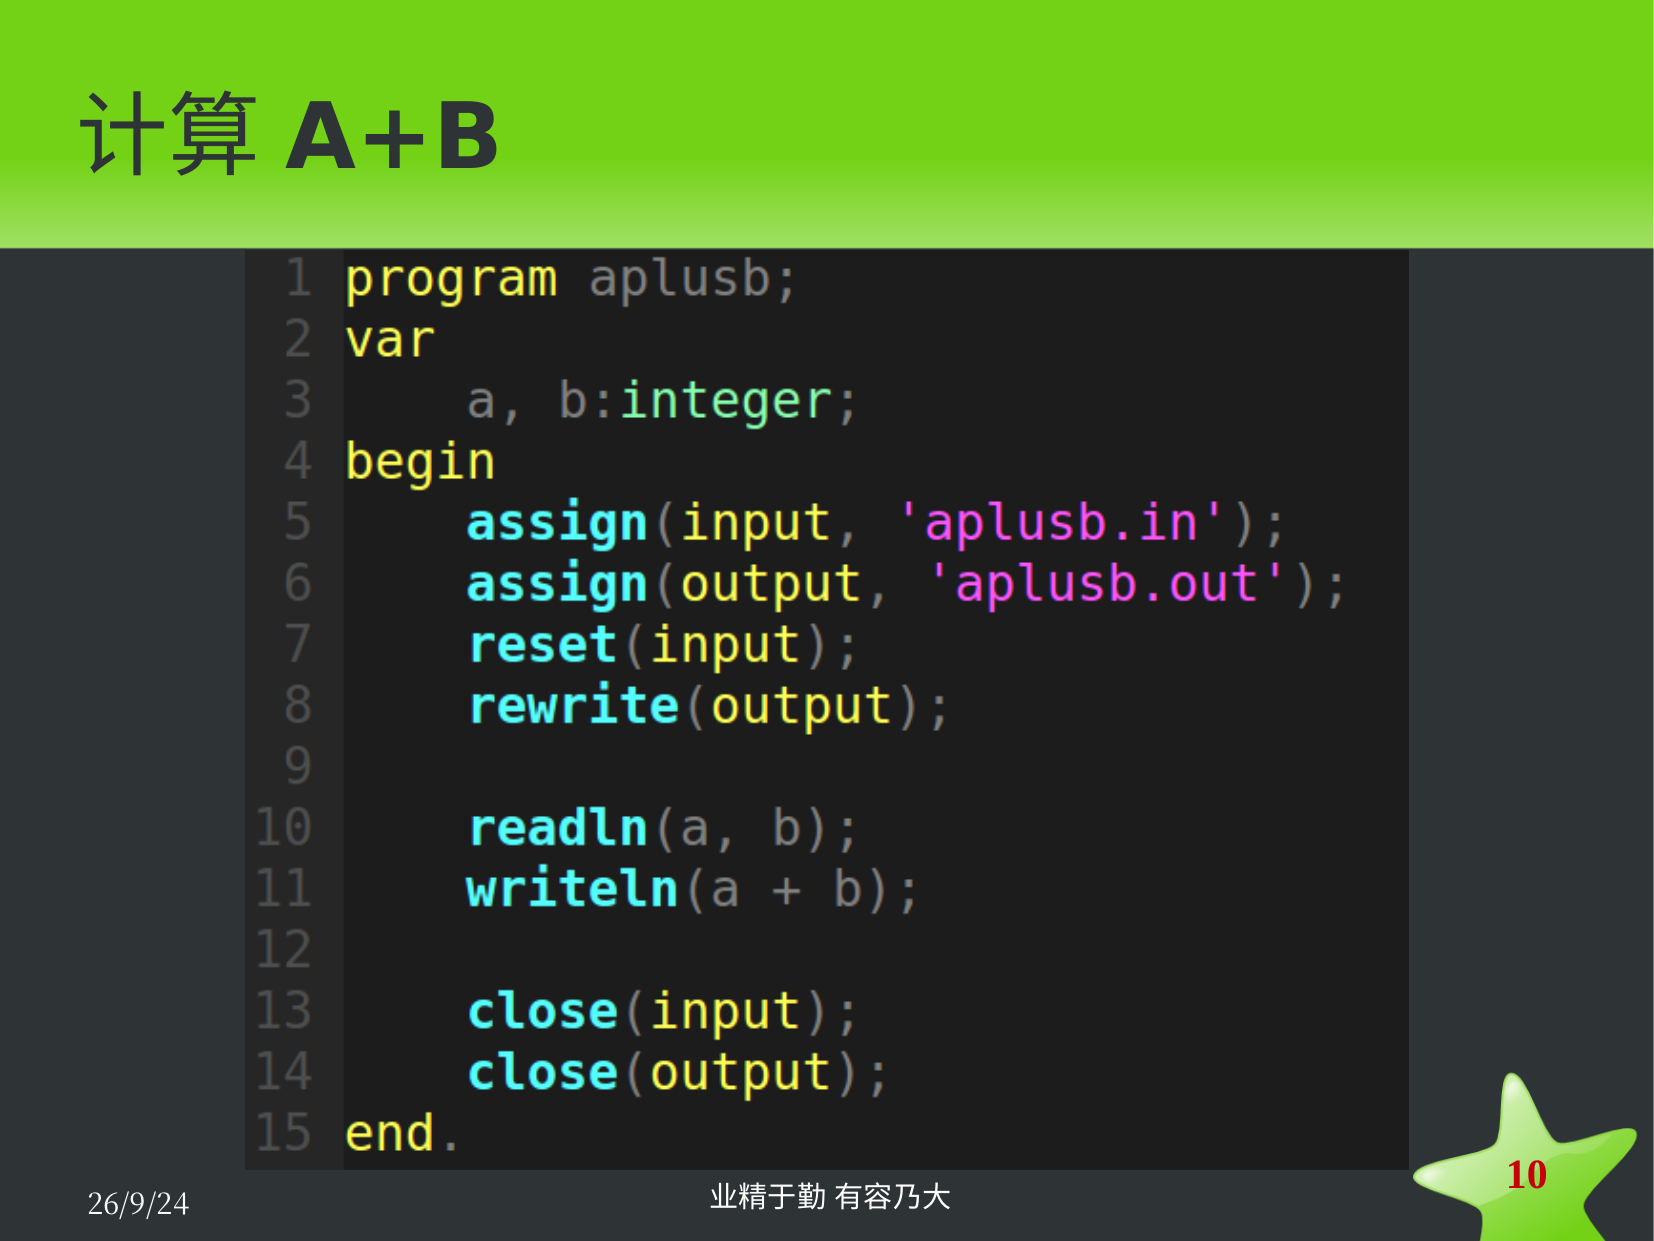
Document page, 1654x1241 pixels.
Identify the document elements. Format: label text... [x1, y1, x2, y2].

picture [0, 0, 1654, 1241]
title 计算A+B [76, 29, 1565, 237]
